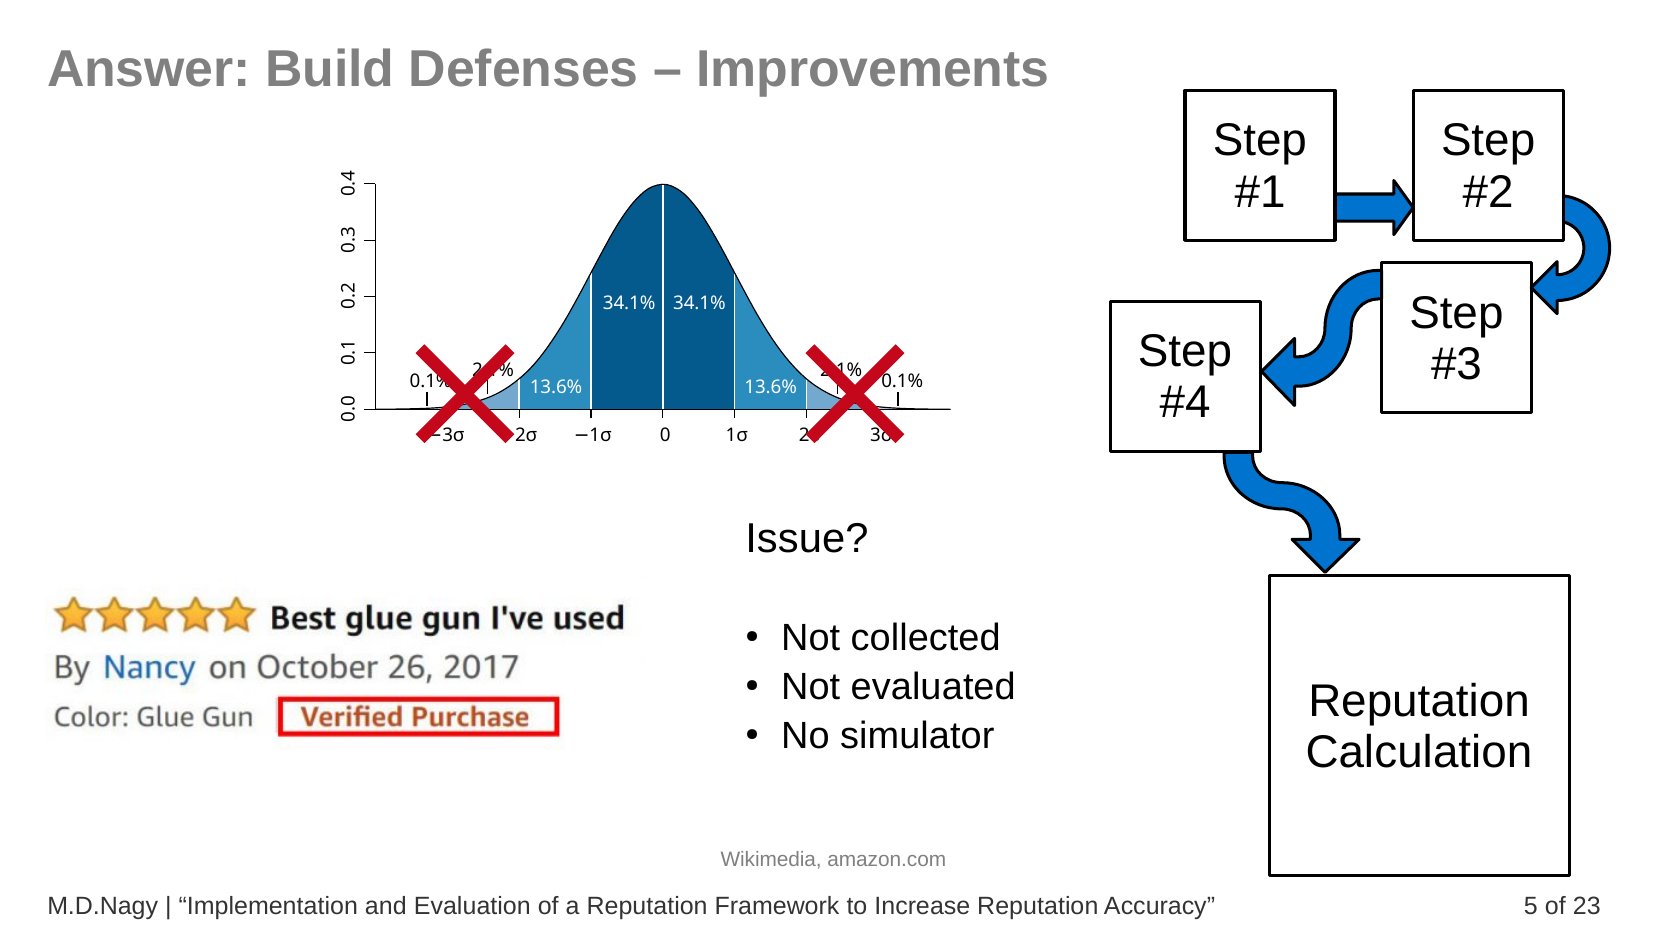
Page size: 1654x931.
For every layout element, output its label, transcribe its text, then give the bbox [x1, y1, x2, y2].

picture [45, 559, 646, 751]
picture [330, 151, 957, 466]
text_box Wikimedia, amazon.com [76, 840, 1591, 886]
title Answer: Build Defenses – Improvements [47, 39, 1471, 98]
text_box [1335, 180, 1414, 235]
text_box Step #3 [1381, 262, 1532, 413]
list Issue? Not collected Not evaluated No simulator [745, 507, 1126, 841]
text_box Step #4 [1110, 301, 1261, 452]
text_box [1531, 195, 1610, 314]
text_box Reputation Calculation [1269, 575, 1570, 840]
text_box [1224, 452, 1360, 573]
text_box [1261, 270, 1382, 406]
text_box Step #2 [1413, 90, 1564, 241]
text_box Step #1 [1185, 90, 1336, 241]
